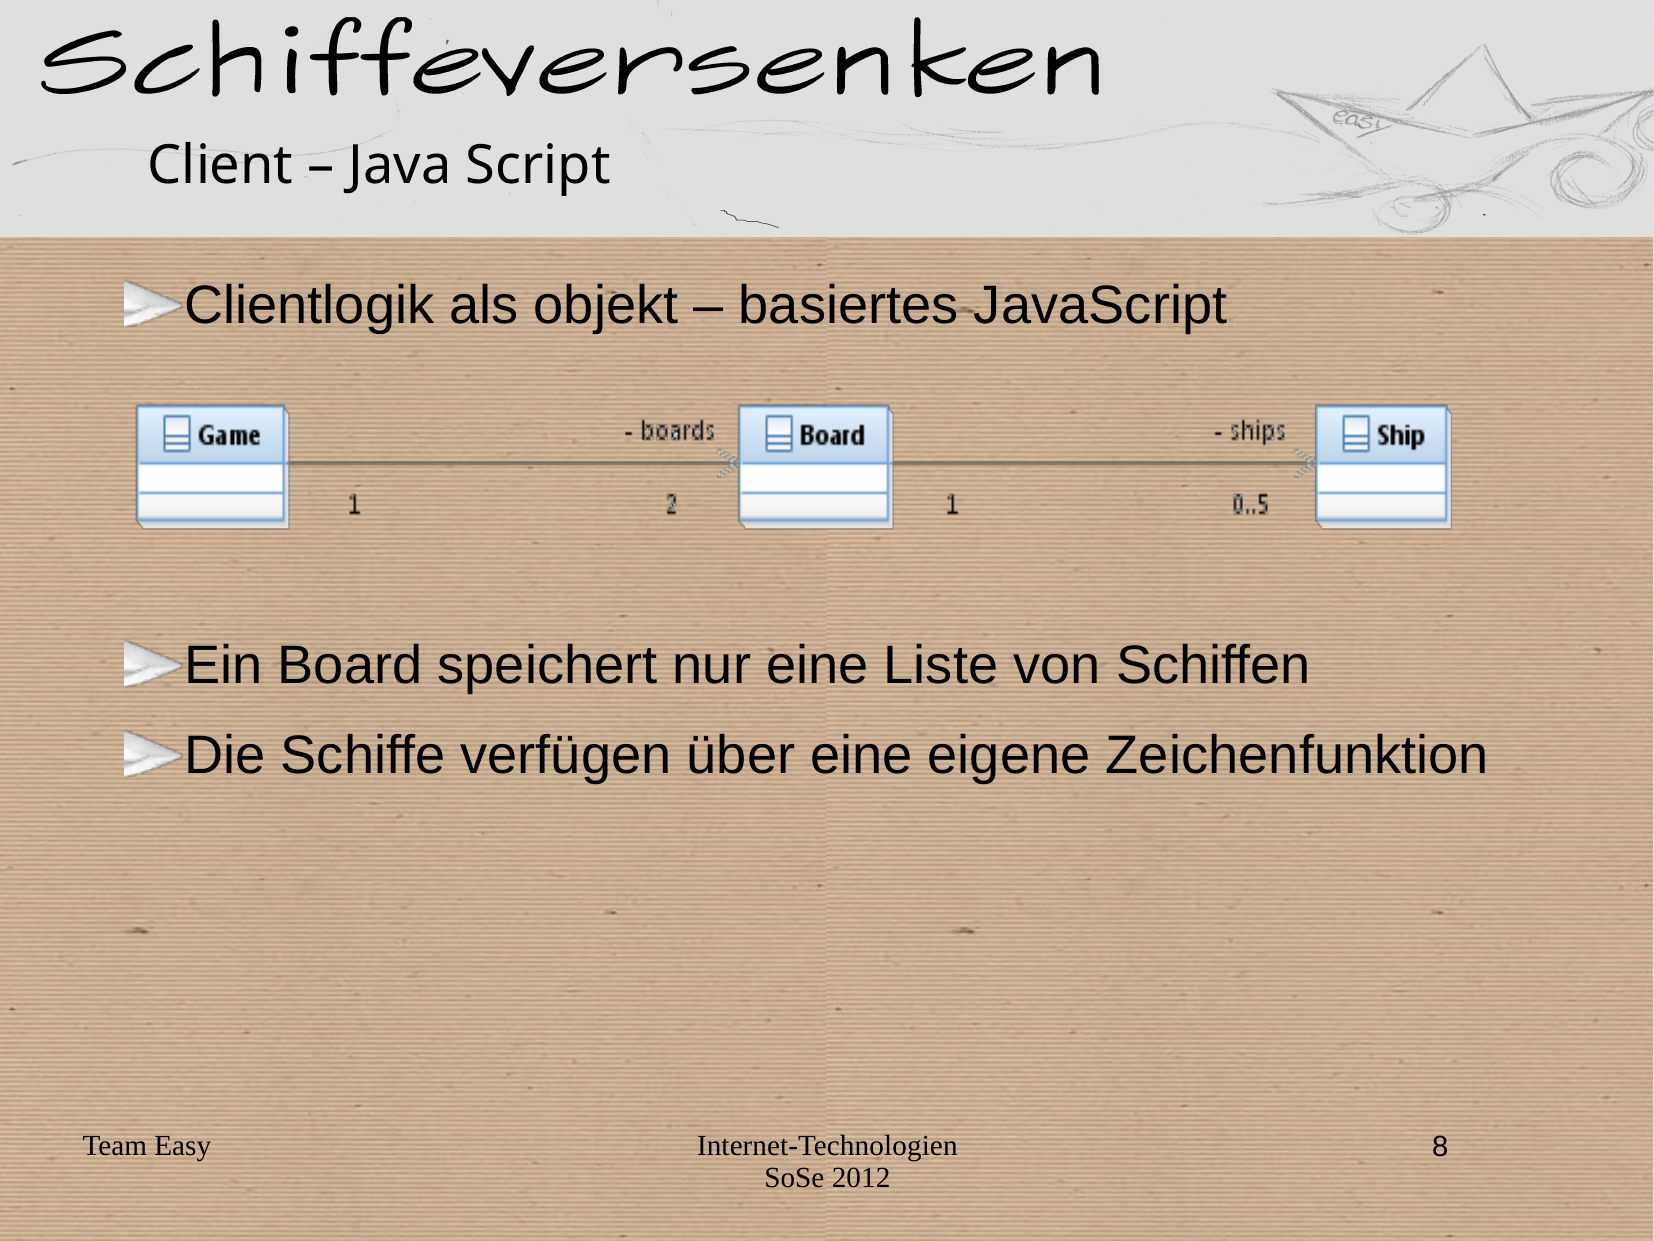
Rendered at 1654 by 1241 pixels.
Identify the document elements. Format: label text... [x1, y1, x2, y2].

picture [0, 0, 1654, 1241]
title Client – Java Script [147, 59, 1093, 267]
list Clientlogik als objekt – basiertes JavaScript Ein Board speichert nur eine Liste von Schiffen Die Schiffe verfügen über eine eigene Zeichenfunktion [106, 274, 1595, 1093]
